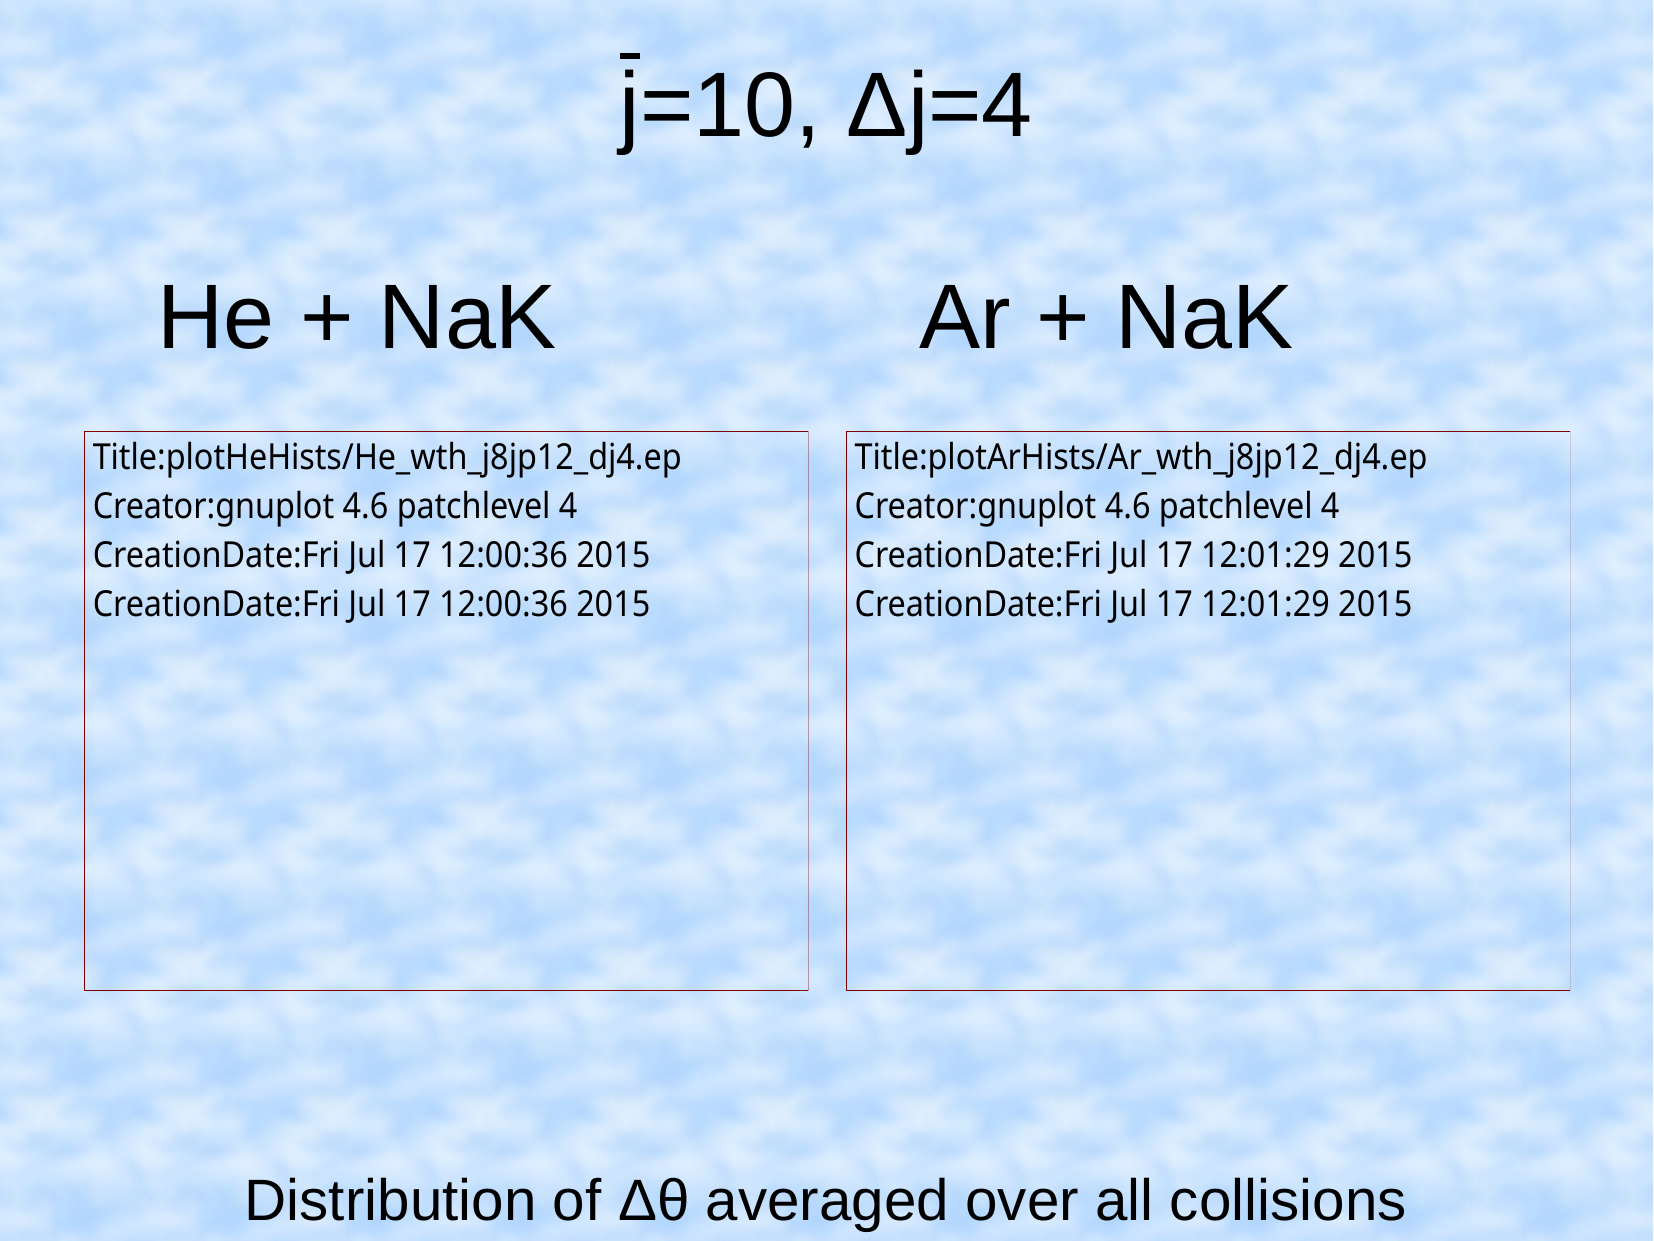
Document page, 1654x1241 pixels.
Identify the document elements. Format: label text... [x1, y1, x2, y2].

title Ar + NaK [919, 213, 1645, 421]
picture [0, 0, 1654, 1241]
text_box Distribution of Δθ averaged over all collisions [230, 1160, 1423, 1241]
text_box j=10, Δj=4 [483, 53, 1170, 157]
title He + NaK [157, 213, 884, 421]
